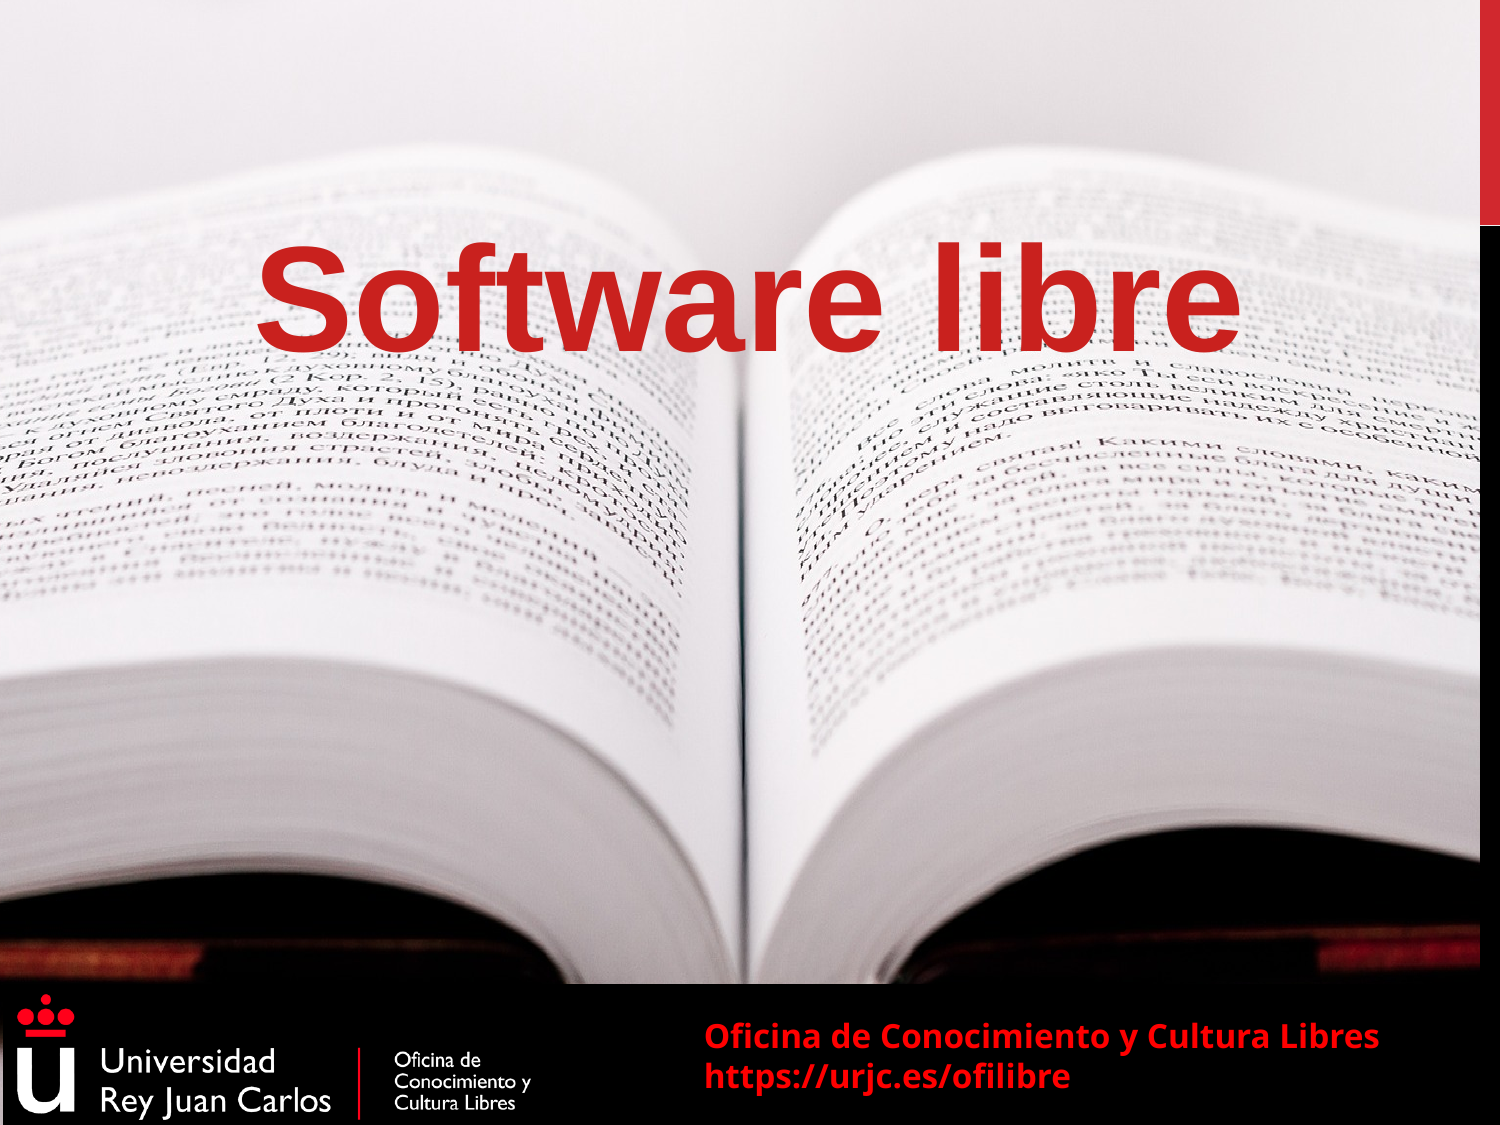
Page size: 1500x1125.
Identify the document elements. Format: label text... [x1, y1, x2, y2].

title [75, 496, 1425, 661]
text_box Software libre [30, 208, 1471, 496]
picture [17, 994, 531, 1120]
picture [0, 0, 1500, 1125]
